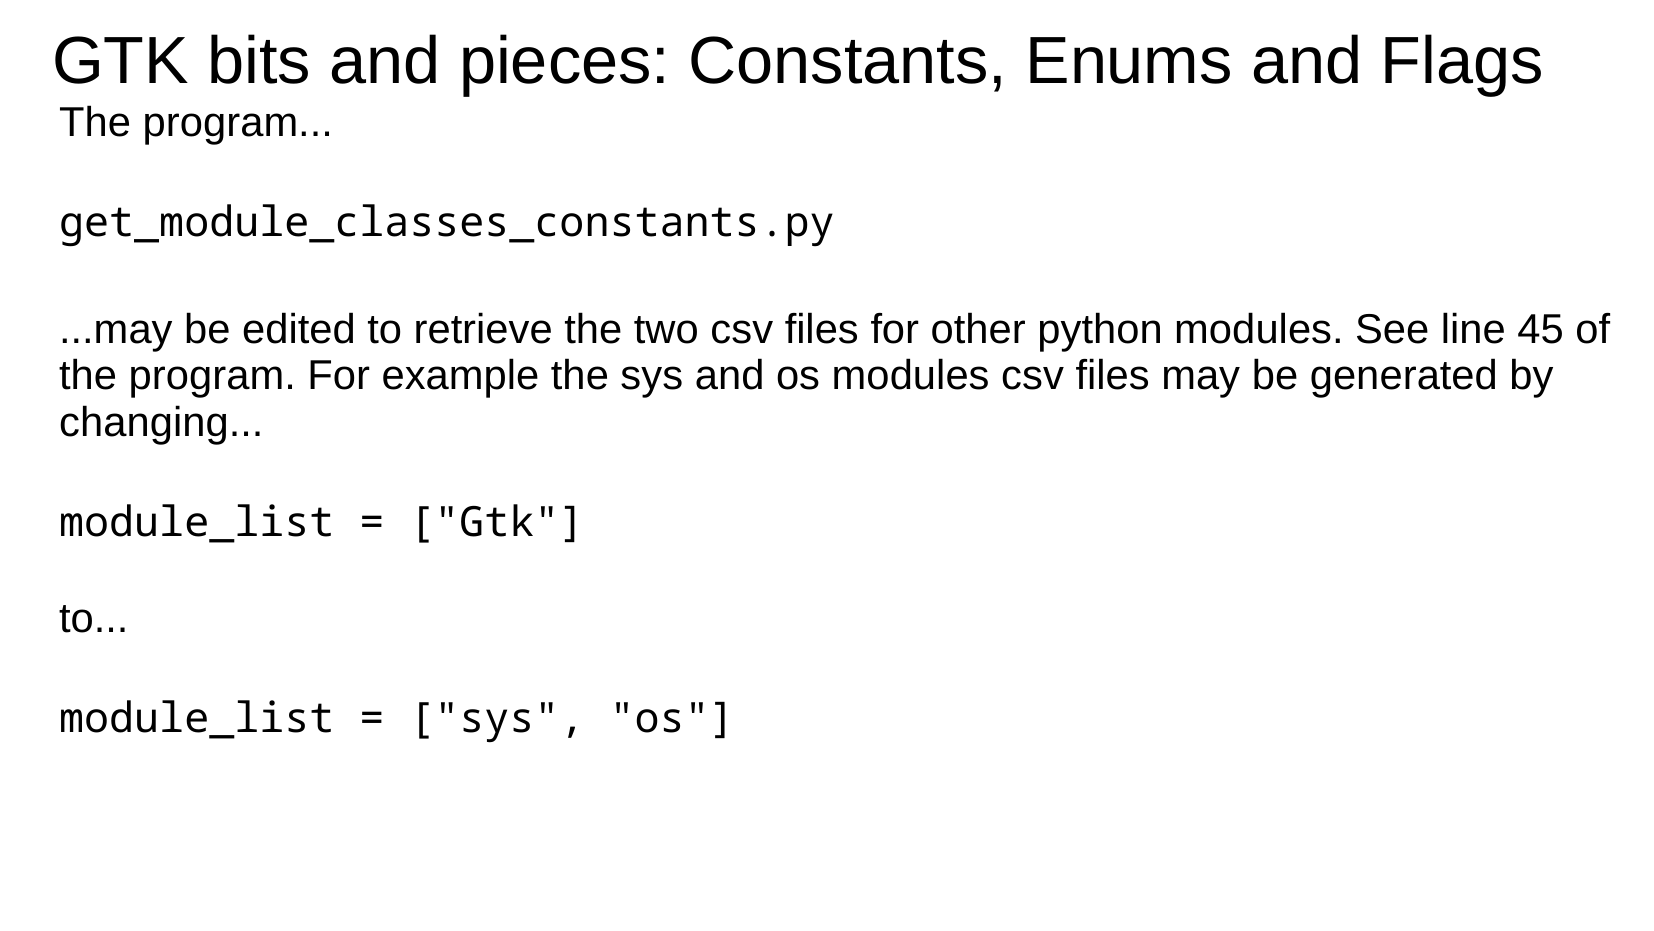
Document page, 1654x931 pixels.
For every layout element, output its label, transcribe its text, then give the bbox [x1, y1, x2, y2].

text_box The program... get_module_classes_constants.py ...may be edited to retrieve the two csv files for other python modules. See line 45 of the program. For example the sys and os modules csv files may be generated by changing... module_list = ["Gtk"] to... module_list = ["sys", "os"] [59, 113, 1642, 931]
title GTK bits and pieces: Constants, Enums and Flags [52, 8, 1647, 113]
